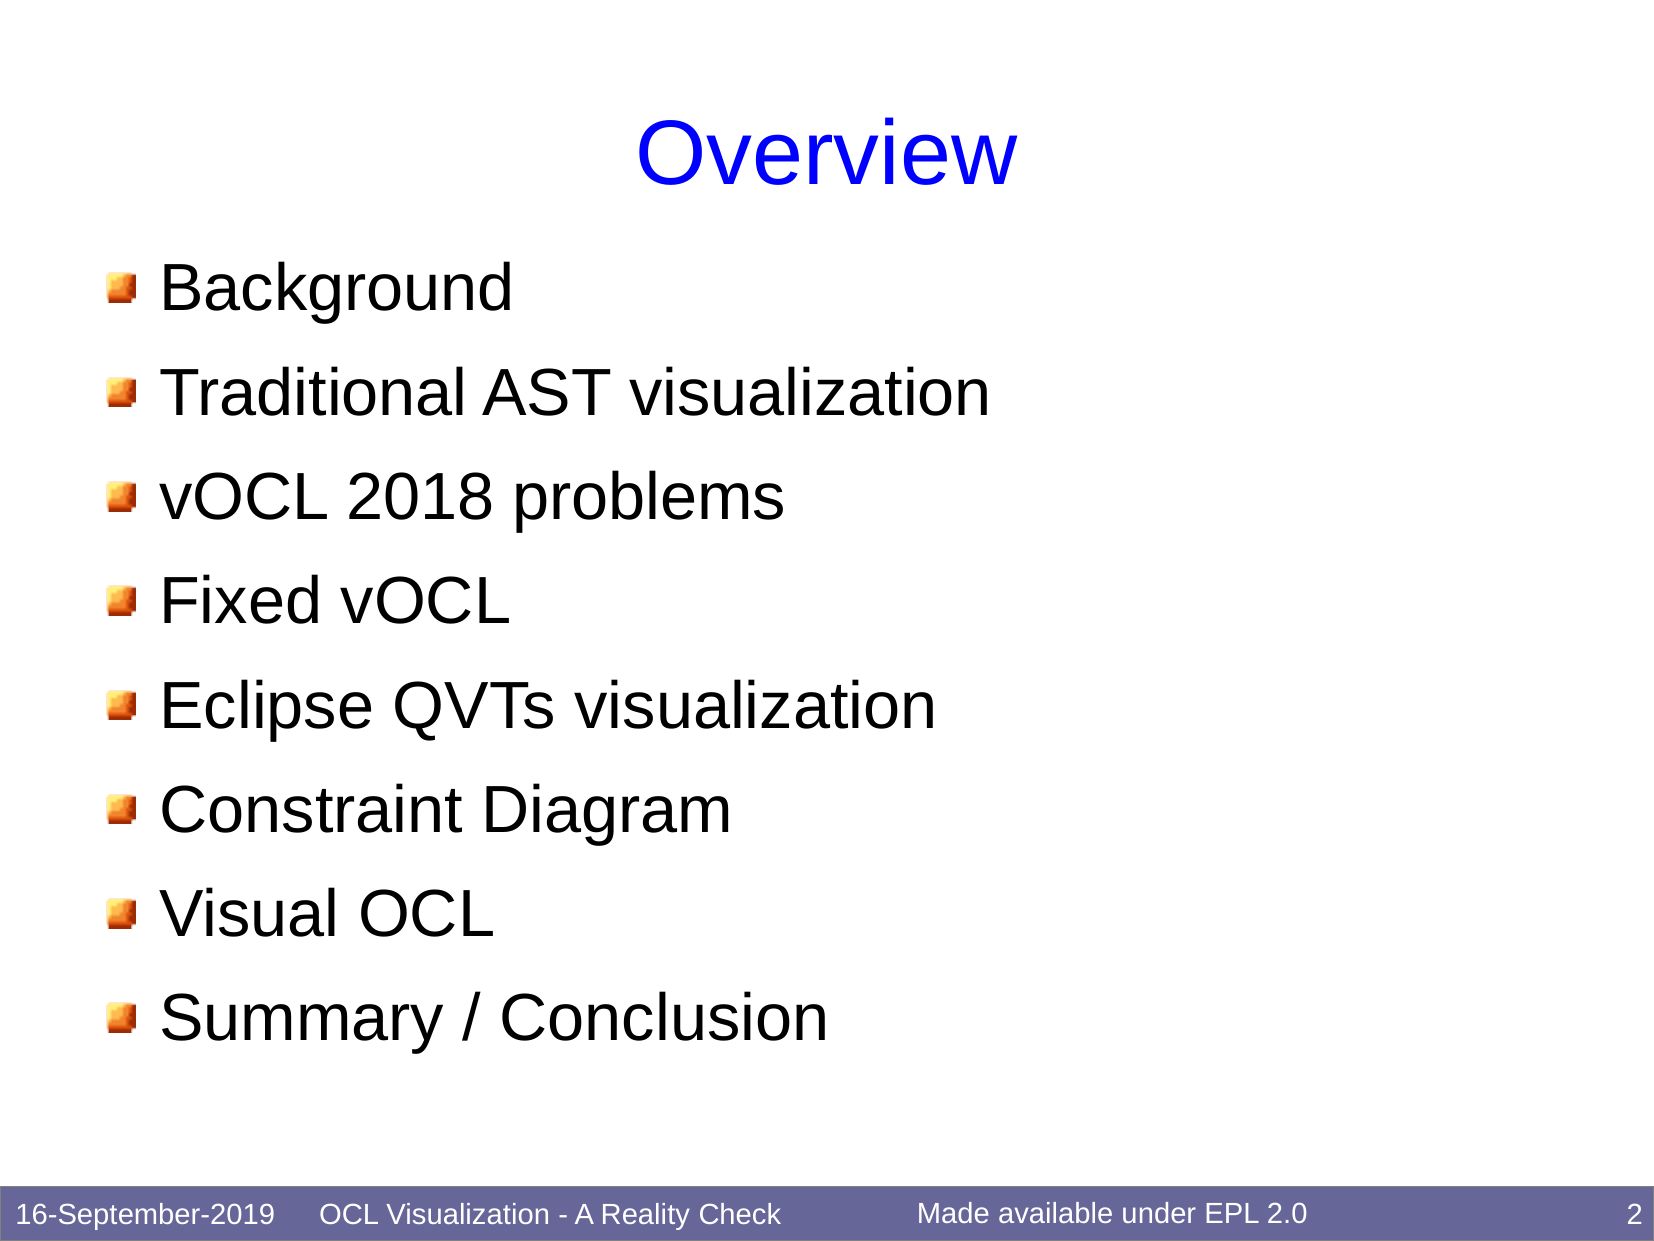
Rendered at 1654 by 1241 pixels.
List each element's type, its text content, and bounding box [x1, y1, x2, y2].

title Overview [82, 49, 1571, 257]
list Background Traditional AST visualization vOCL 2018 problems Fixed vOCL Eclipse QVTs visualization Constraint Diagram Visual OCL Summary / Conclusion [88, 250, 1615, 1172]
